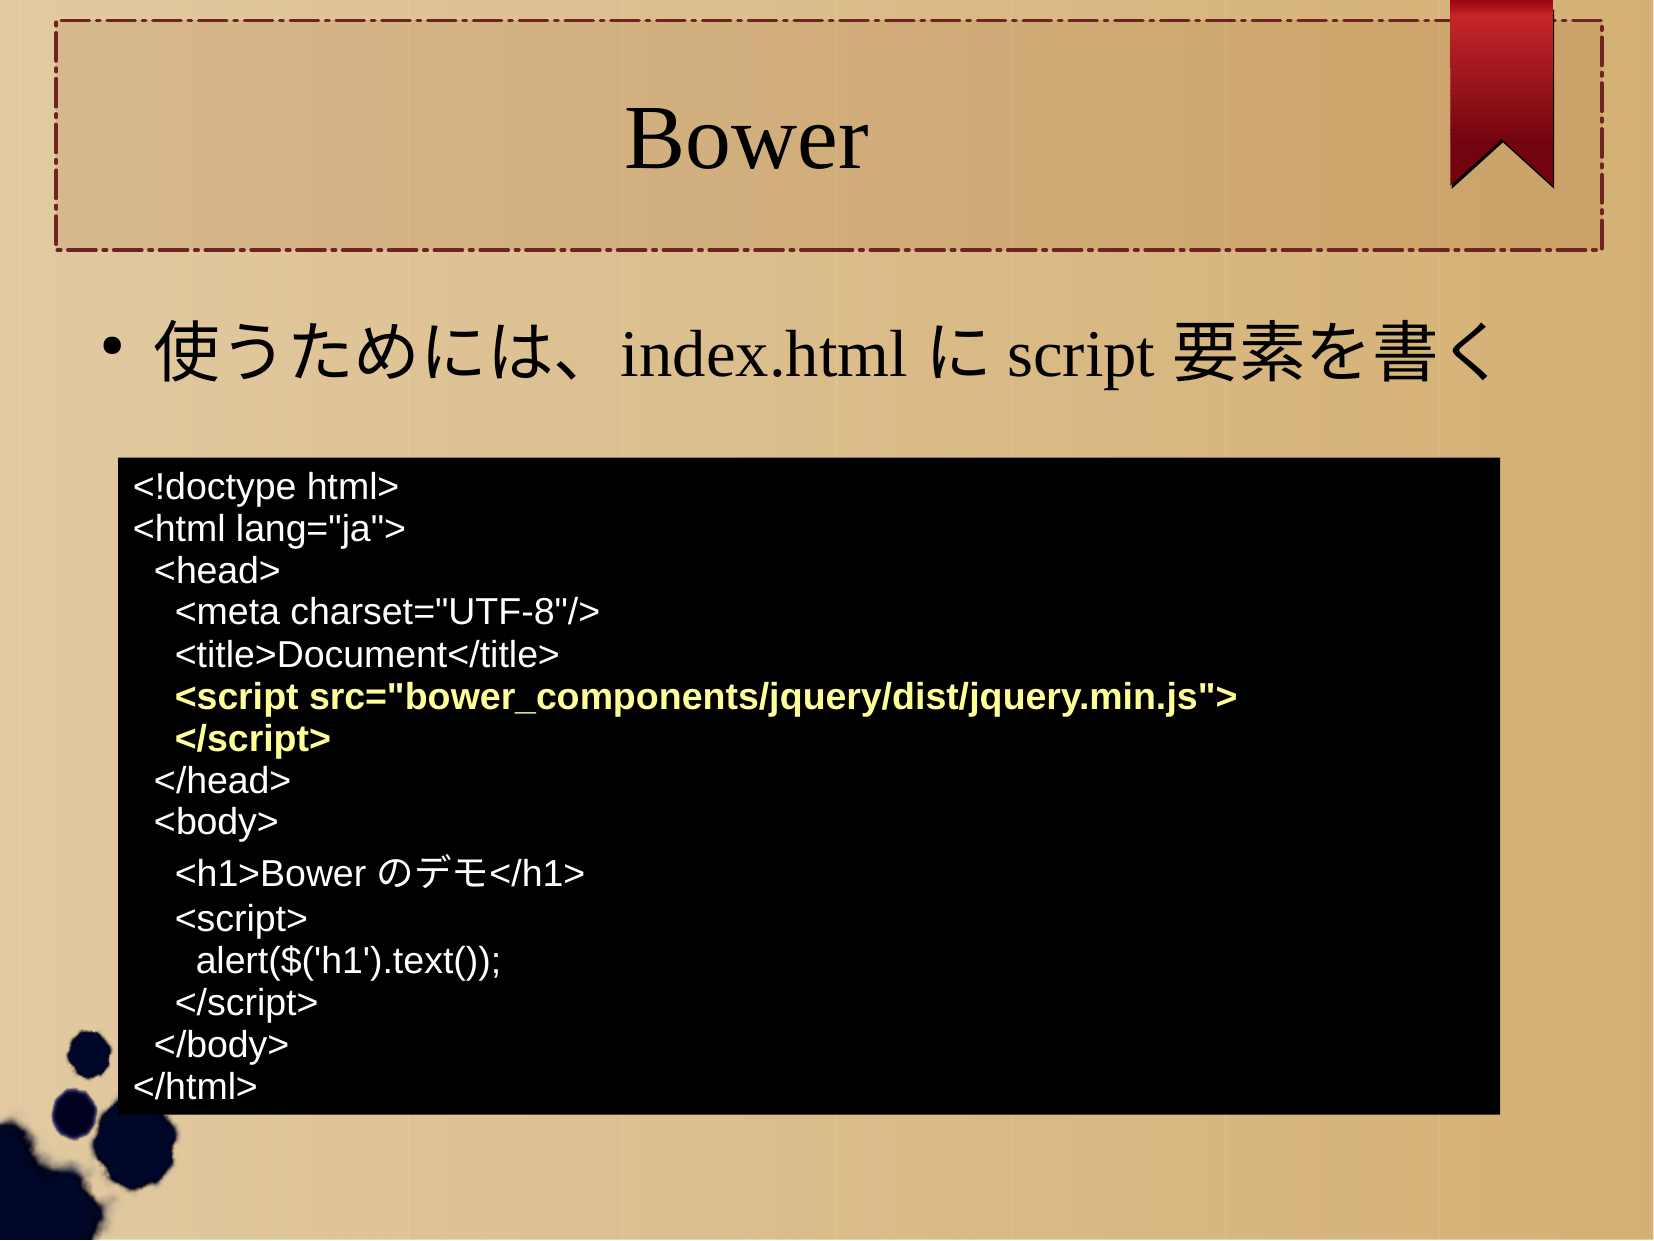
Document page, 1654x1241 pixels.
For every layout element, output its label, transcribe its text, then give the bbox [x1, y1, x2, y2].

text_box <!doctype html> <html lang="ja"> <head> <meta charset="UTF-8"/> <title>Document</title> <script src="bower_components/jquery/dist/jquery.min.js"> </script> </head> <body> <h1>Bower のデモ</h1> <script> alert($('h1').text()); </script> </body> </html> [118, 457, 1501, 1103]
list 使うためには、index.html に script 要素を書く [82, 299, 1571, 1019]
title Bower [82, 47, 1412, 229]
